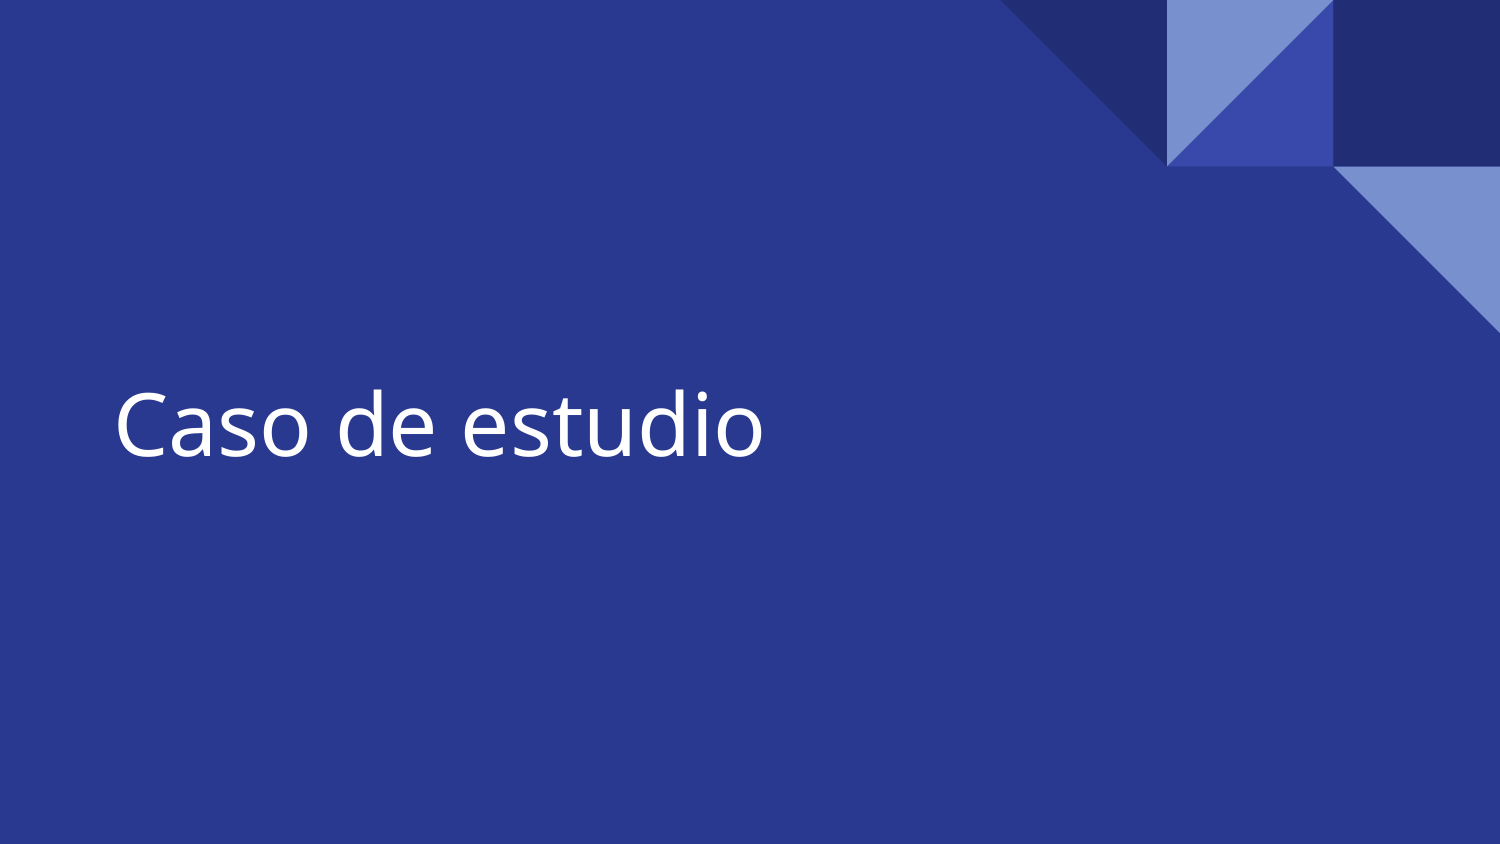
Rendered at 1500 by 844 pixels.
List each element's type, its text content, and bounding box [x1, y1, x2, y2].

title Caso de estudio [98, 353, 1447, 491]
